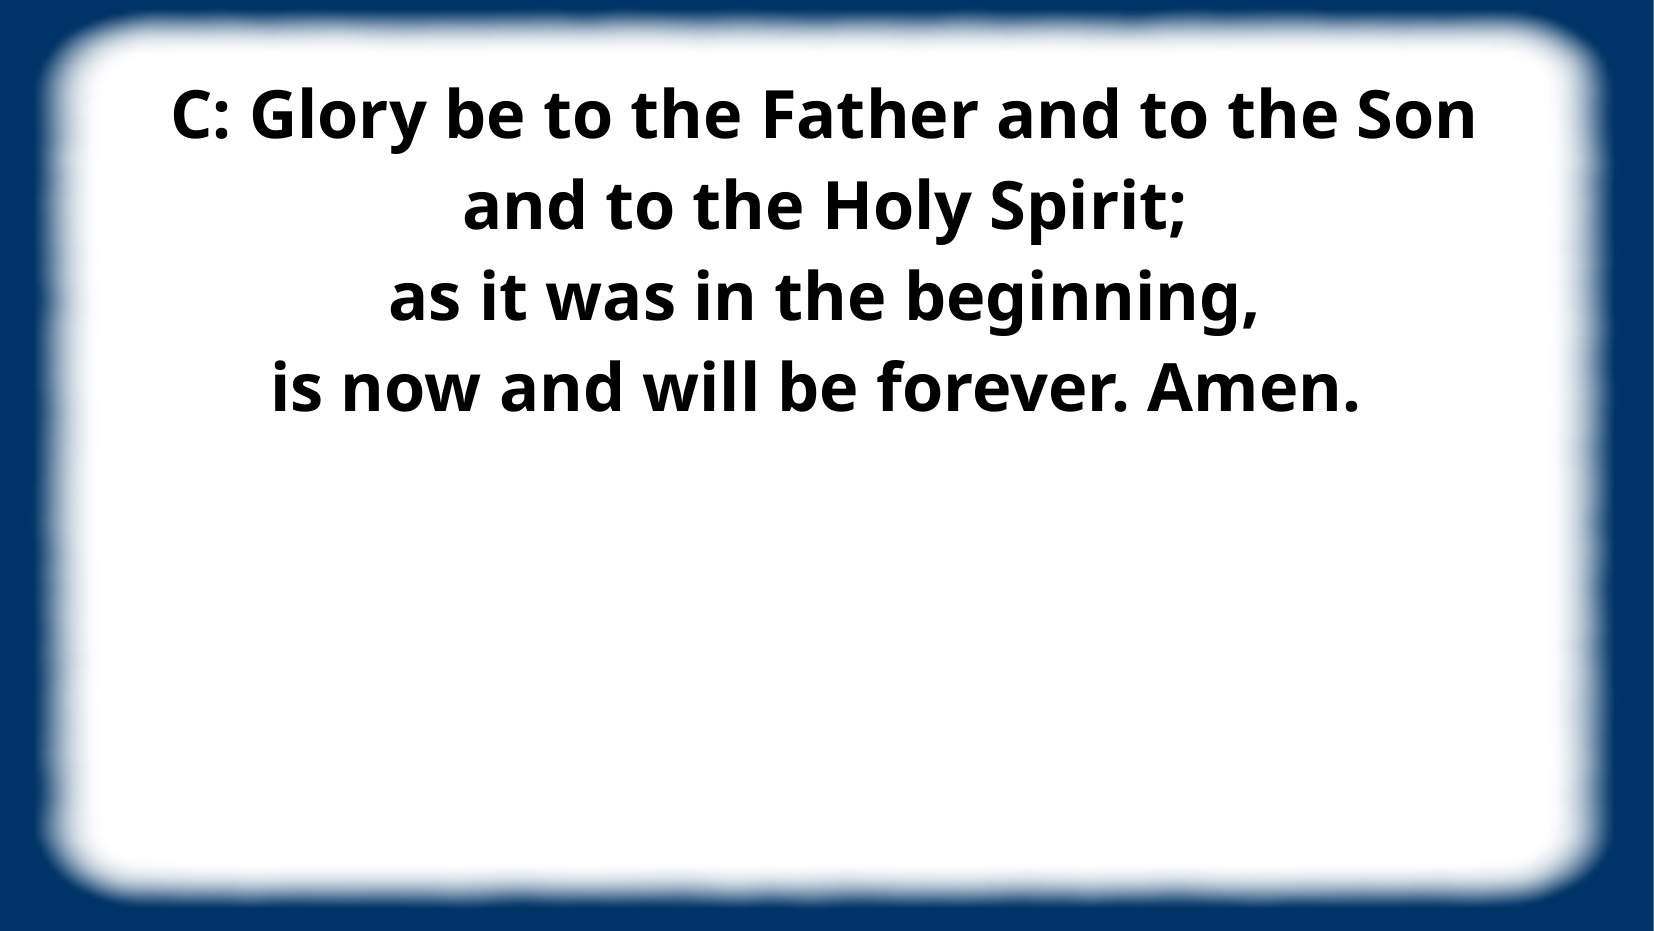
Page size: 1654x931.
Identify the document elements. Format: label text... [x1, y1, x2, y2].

text_box C: Glory be to the Father and to the Son and to the Holy Spirit; as it was in the beginning, is now and will be forever. Amen. [105, 60, 1546, 481]
picture [0, 0, 1654, 931]
